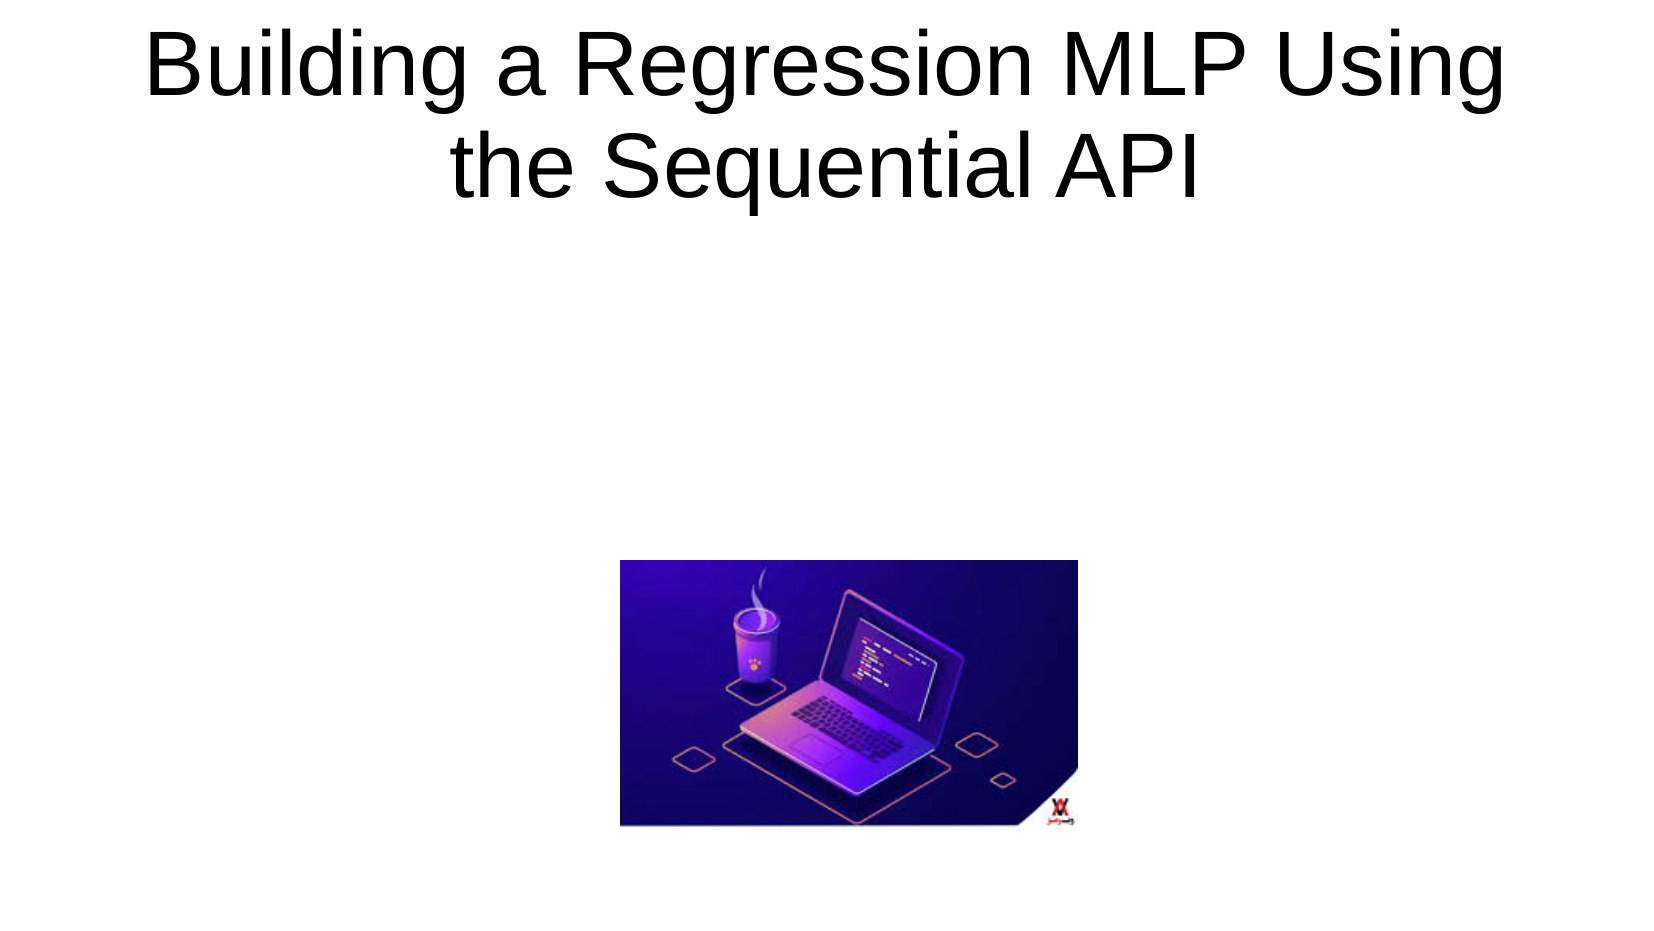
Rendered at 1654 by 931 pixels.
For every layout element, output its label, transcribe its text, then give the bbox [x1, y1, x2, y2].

title Building a Regression MLP Using the Sequential API [82, 12, 1571, 218]
picture [620, 560, 1078, 830]
